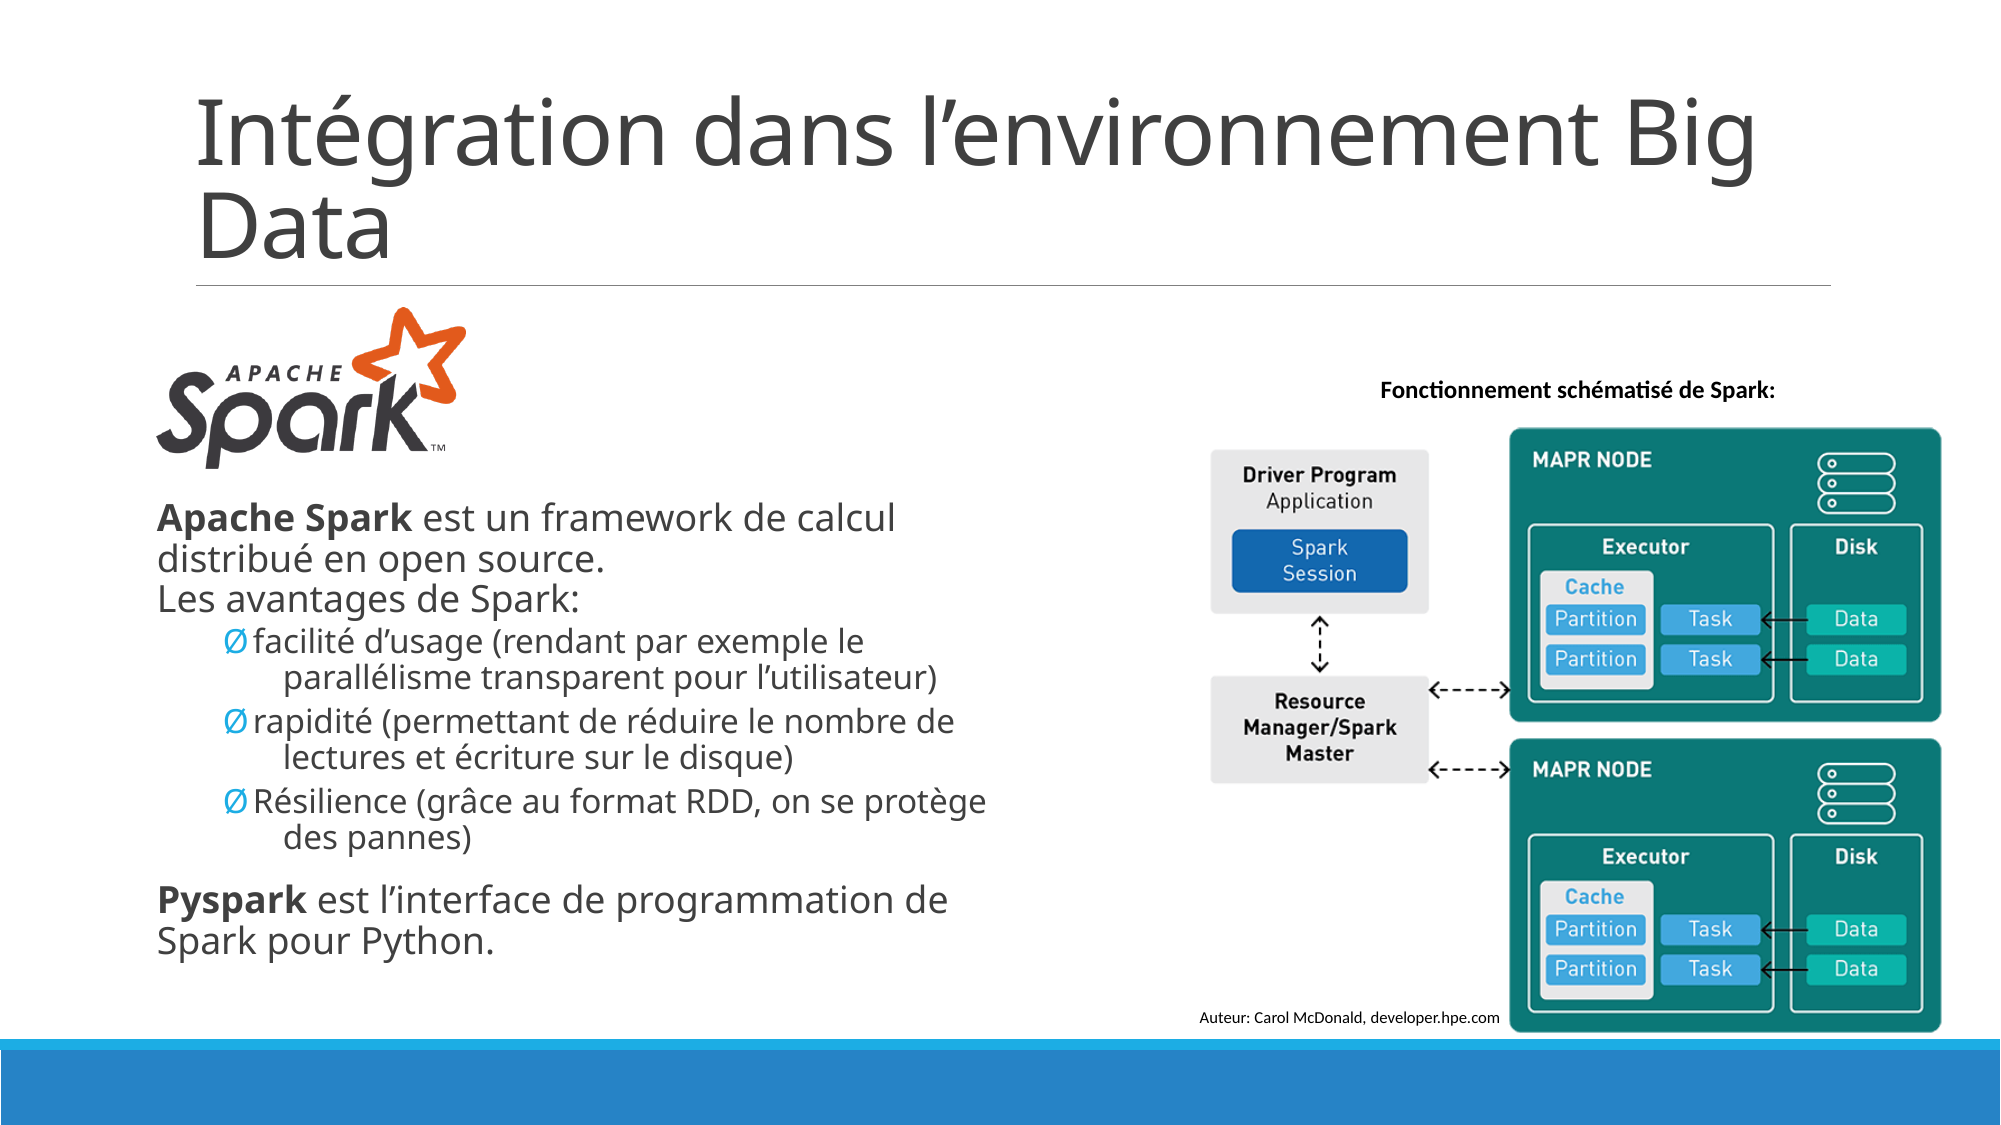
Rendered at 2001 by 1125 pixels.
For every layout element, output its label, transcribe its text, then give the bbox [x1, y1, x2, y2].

title Intégration dans l’environnement Big Data [180, 47, 1831, 286]
text_box Auteur: Carol McDonald, developer.hpe.com [1184, 998, 1698, 1036]
picture [156, 307, 466, 469]
list Apache Spark est un framework de calcul distribué en open source. Les avantages de Spark: facilité d’usage (rendant par exemple le parallélisme transparent pour l’utilisateur) rapidité (permettant de réduire le nombre de lectures et écriture sur le disque) Résilience (grâce au format RDD, on se protège des pannes) Pyspark est l’interface de programmation de Spark pour Python. [156, 491, 1021, 1021]
picture [1207, 426, 1944, 1035]
text_box Fonctionnement schématisé de Spark: [1365, 365, 1887, 412]
